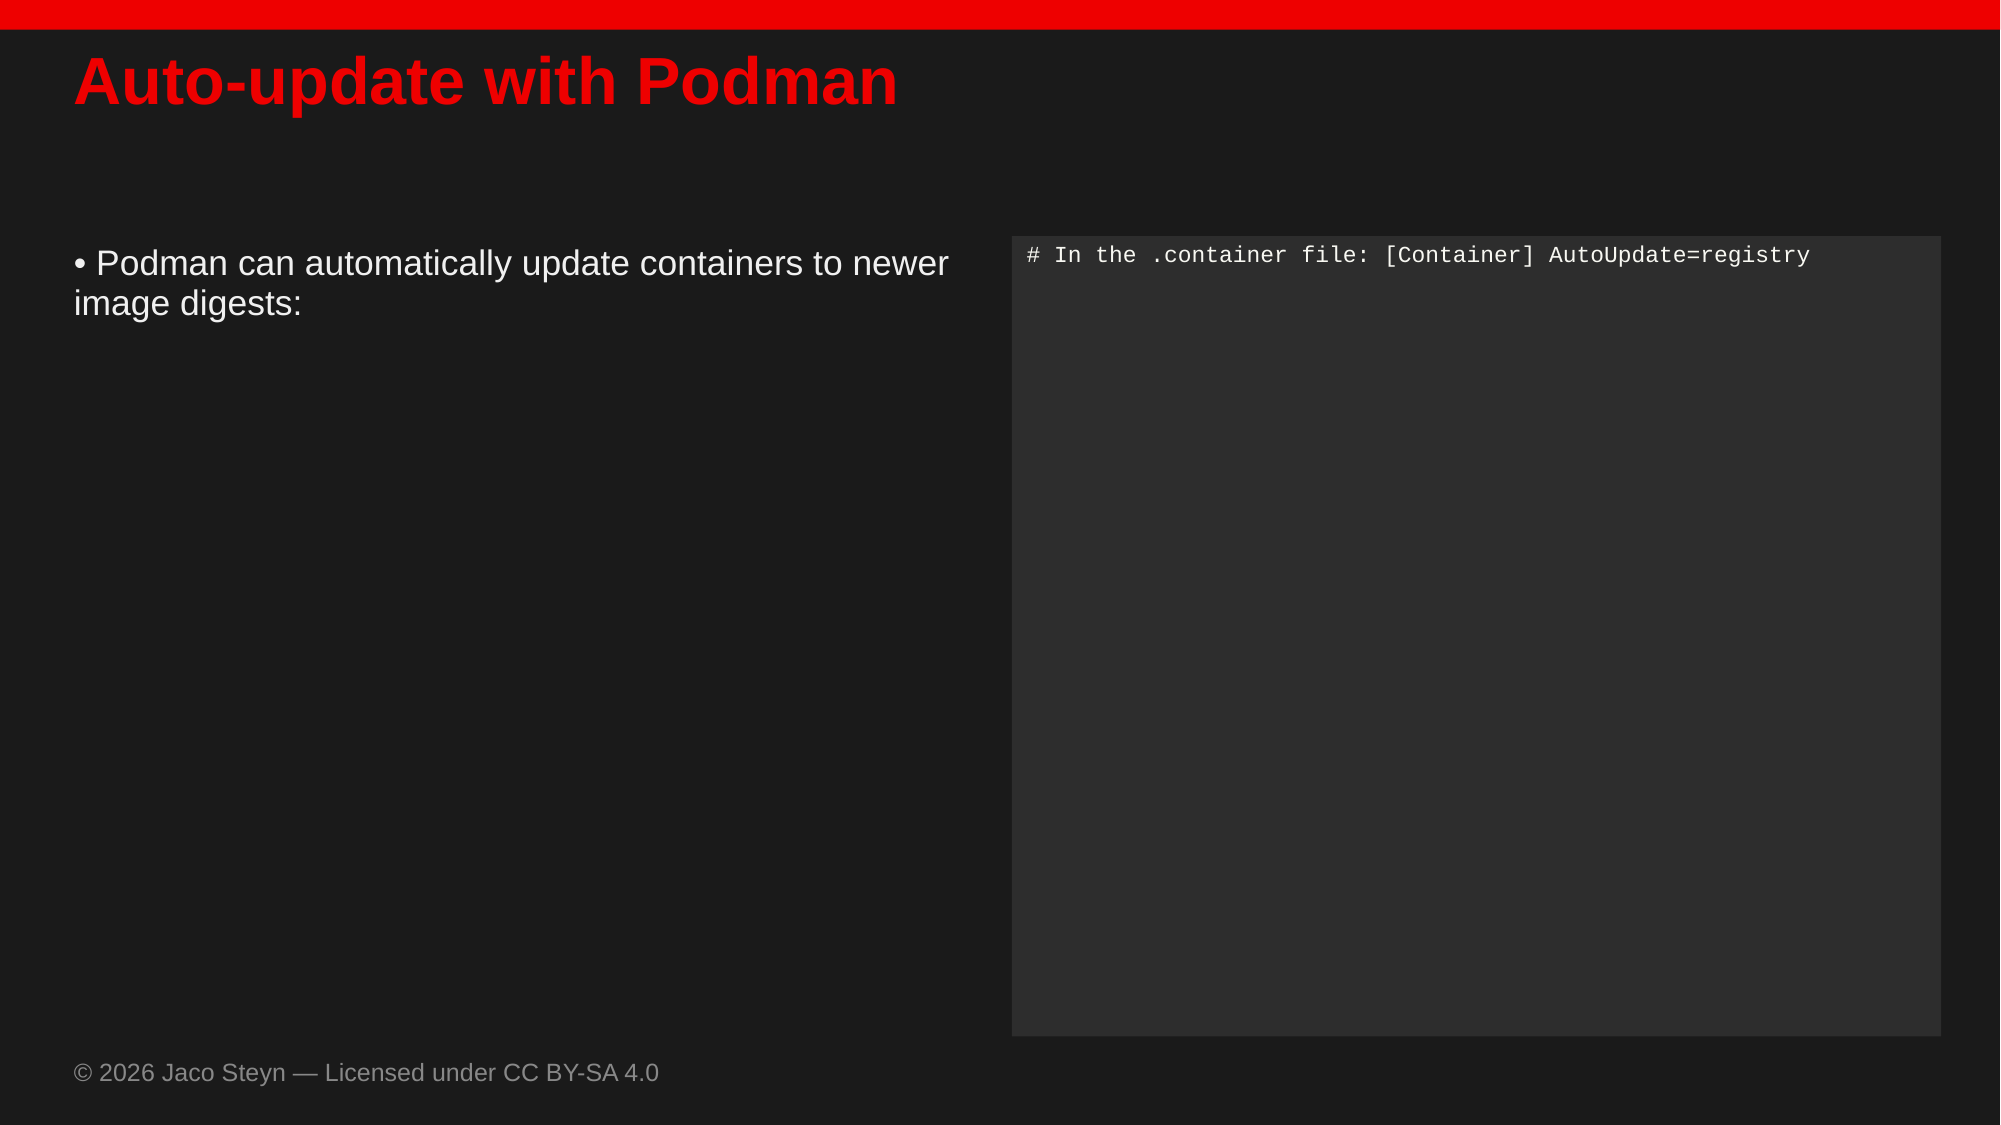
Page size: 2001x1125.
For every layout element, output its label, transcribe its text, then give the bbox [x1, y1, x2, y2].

text_box [0, 0, 2001, 30]
text_box # In the .container file: [Container] AutoUpdate=registry [1011, 236, 1942, 1037]
text_box • Podman can automatically update containers to newer image digests: [59, 236, 989, 1037]
text_box Auto-update with Podman [59, 36, 1942, 208]
text_box © 2026 Jaco Steyn — Licensed under CC BY-SA 4.0 [59, 1051, 1942, 1093]
